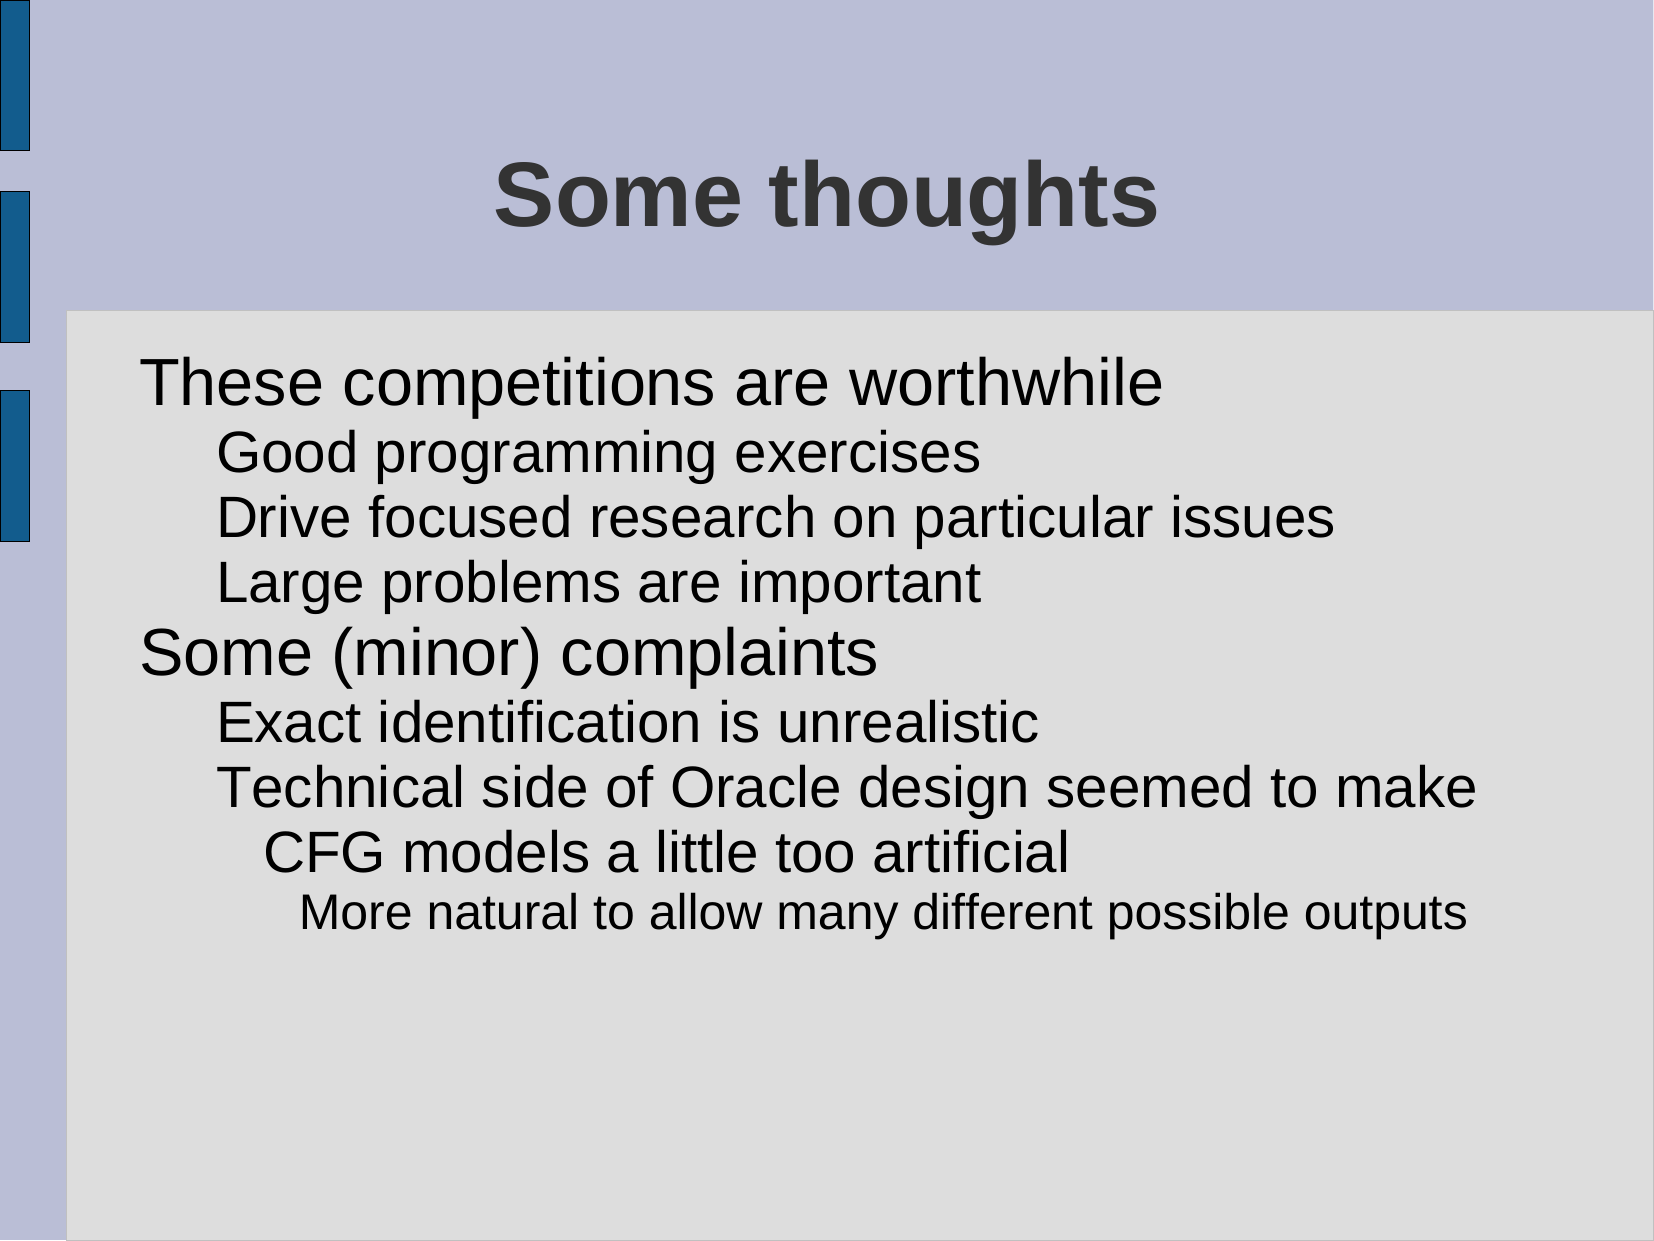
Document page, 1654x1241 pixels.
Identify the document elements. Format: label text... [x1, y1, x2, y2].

title Some thoughts [121, 91, 1534, 299]
list These competitions are worthwhile Good programming exercises Drive focused research on particular issues Large problems are important Some (minor) complaints Exact identification is unrealistic Technical side of Oracle design seemed to make CFG models a little too artificial More natural to allow many different possible outputs [121, 344, 1534, 1127]
